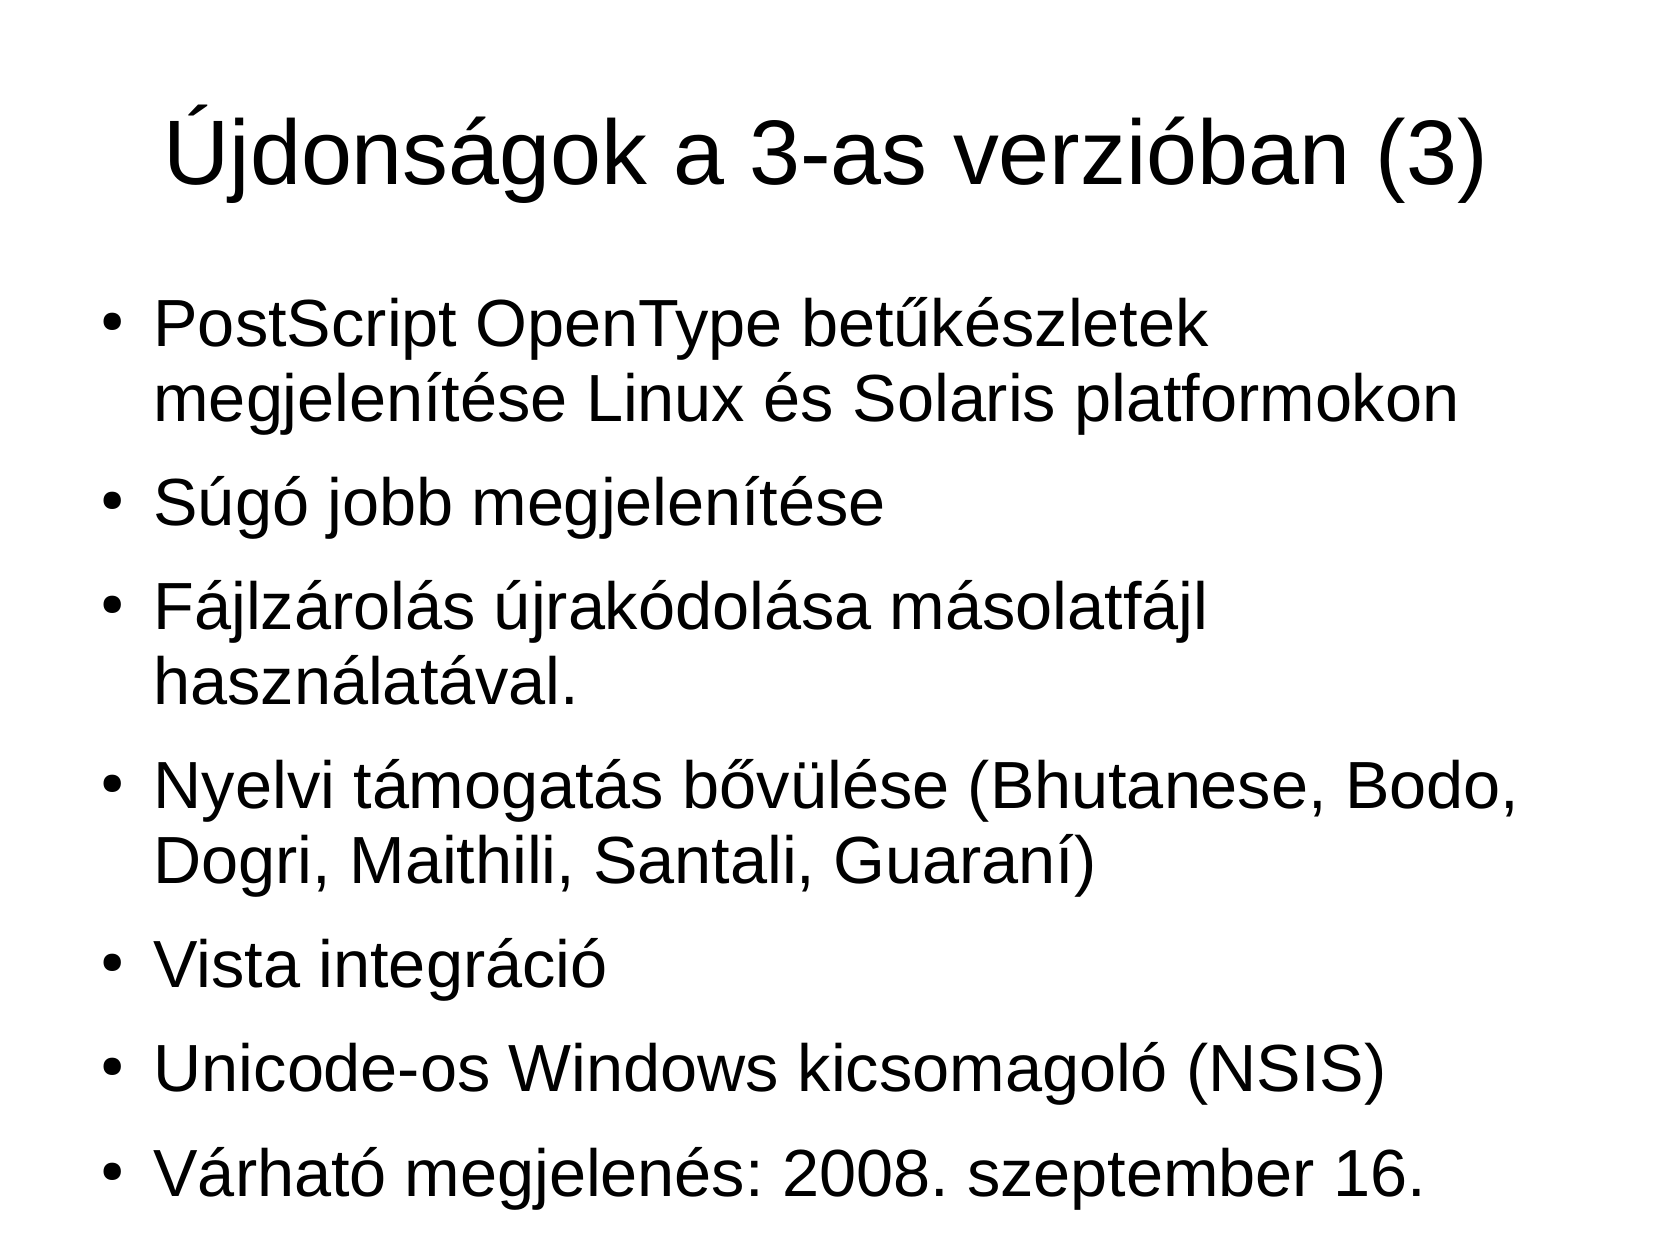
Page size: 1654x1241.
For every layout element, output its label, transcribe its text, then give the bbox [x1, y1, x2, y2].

list PostScript OpenType betűkészletek megjelenítése Linux és Solaris platformokon Súgó jobb megjelenítése Fájlzárolás újrakódolása másolatfájl használatával. Nyelvi támogatás bővülése (Bhutanese, Bodo, Dogri, Maithili, Santali, Guaraní) Vista integráció Unicode-os Windows kicsomagoló (NSIS) Várható megjelenés: 2008. szeptember 16. [82, 285, 1571, 1211]
title Újdonságok a 3-as verzióban (3) [82, 49, 1571, 257]
